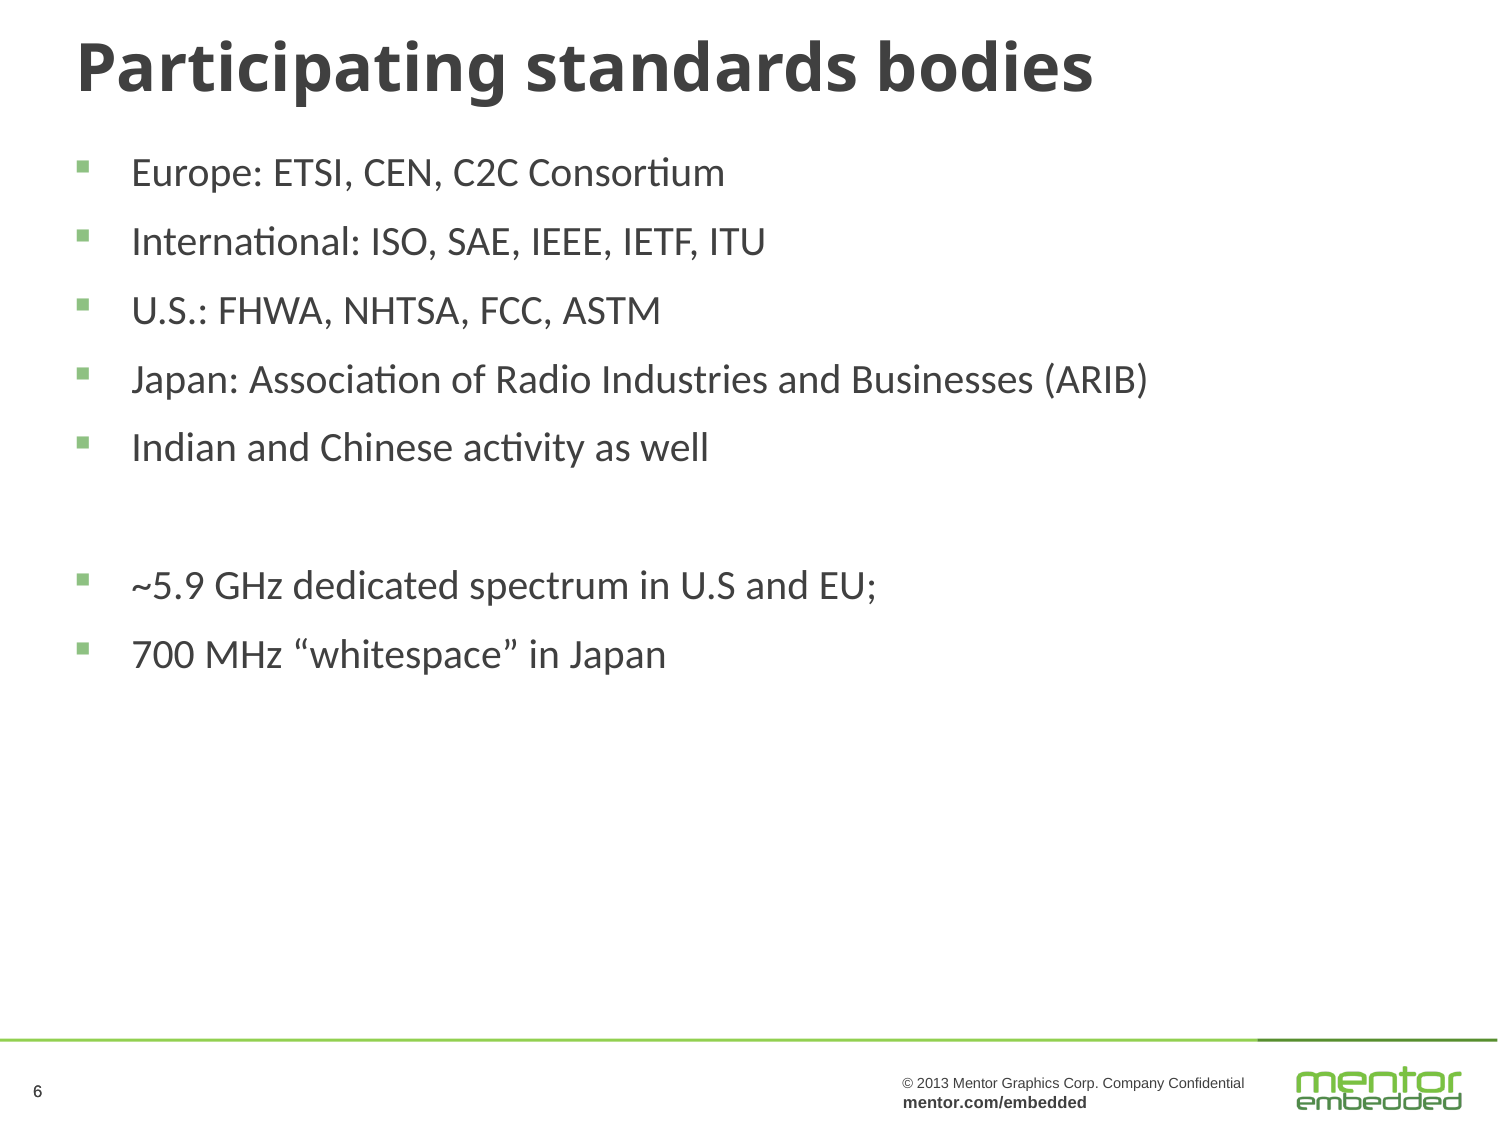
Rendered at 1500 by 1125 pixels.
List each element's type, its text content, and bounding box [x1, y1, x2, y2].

picture [1292, 1062, 1464, 1114]
list Europe: ETSI, CEN, C2C Consortium International: ISO, SAE, IEEE, IETF, ITU U.S.: FHWA, NHTSA, FCC, ASTM Japan: Association of Radio Industries and Businesses (ARIB) Indian and Chinese activity as well ~5.9 GHz dedicated spectrum in U.S and EU; 700 MHz “whitespace” in Japan [0, 137, 1500, 1025]
title Participating standards bodies [0, 0, 1500, 113]
